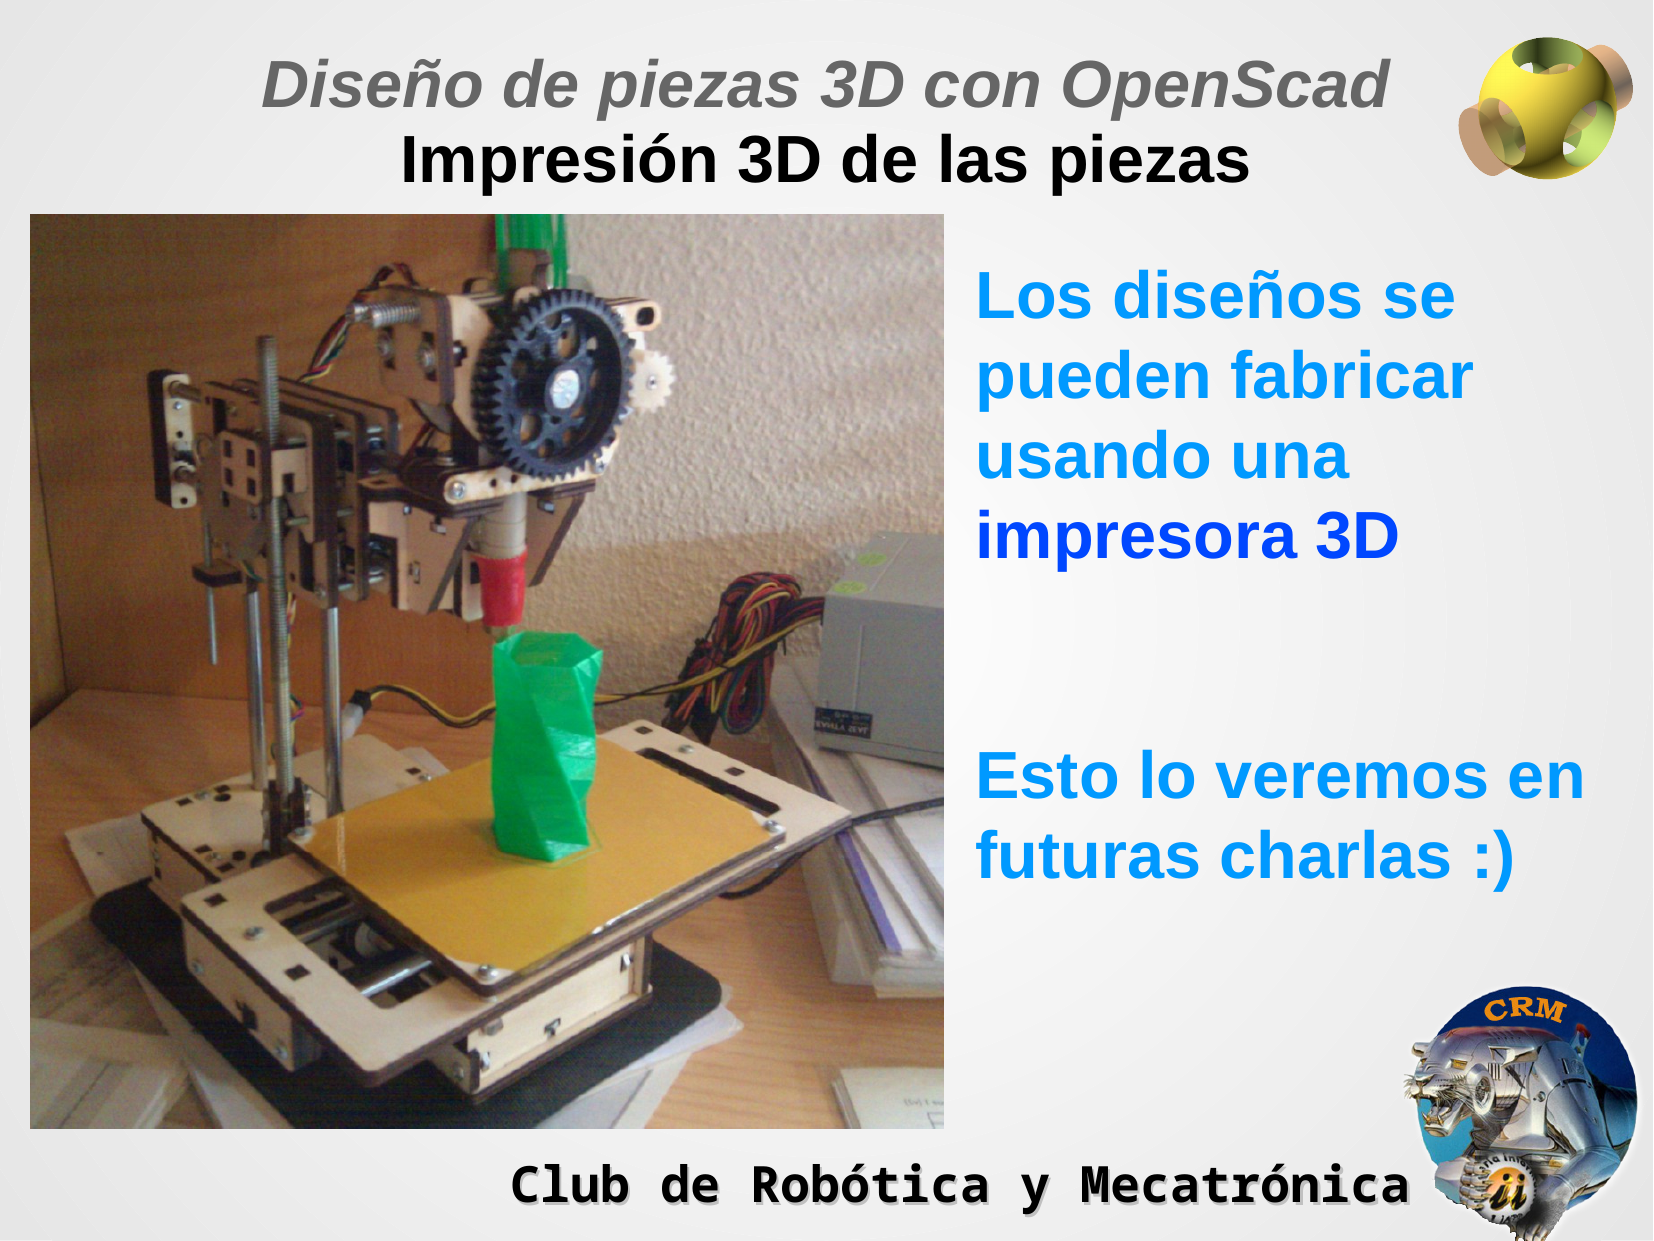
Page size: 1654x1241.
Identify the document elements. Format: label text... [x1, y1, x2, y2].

picture [1455, 32, 1636, 39]
text_box Los diseños se pueden fabricar usando una impresora 3D Esto lo veremos en futuras charlas :) [960, 236, 1624, 972]
text_box Club de Robótica y Mecatrónica [159, 1137, 1426, 1241]
picture [1357, 974, 1653, 1241]
picture [30, 214, 944, 1129]
text_box Diseño de piezas 3D con OpenScad Impresión 3D de las piezas [0, 39, 1653, 226]
